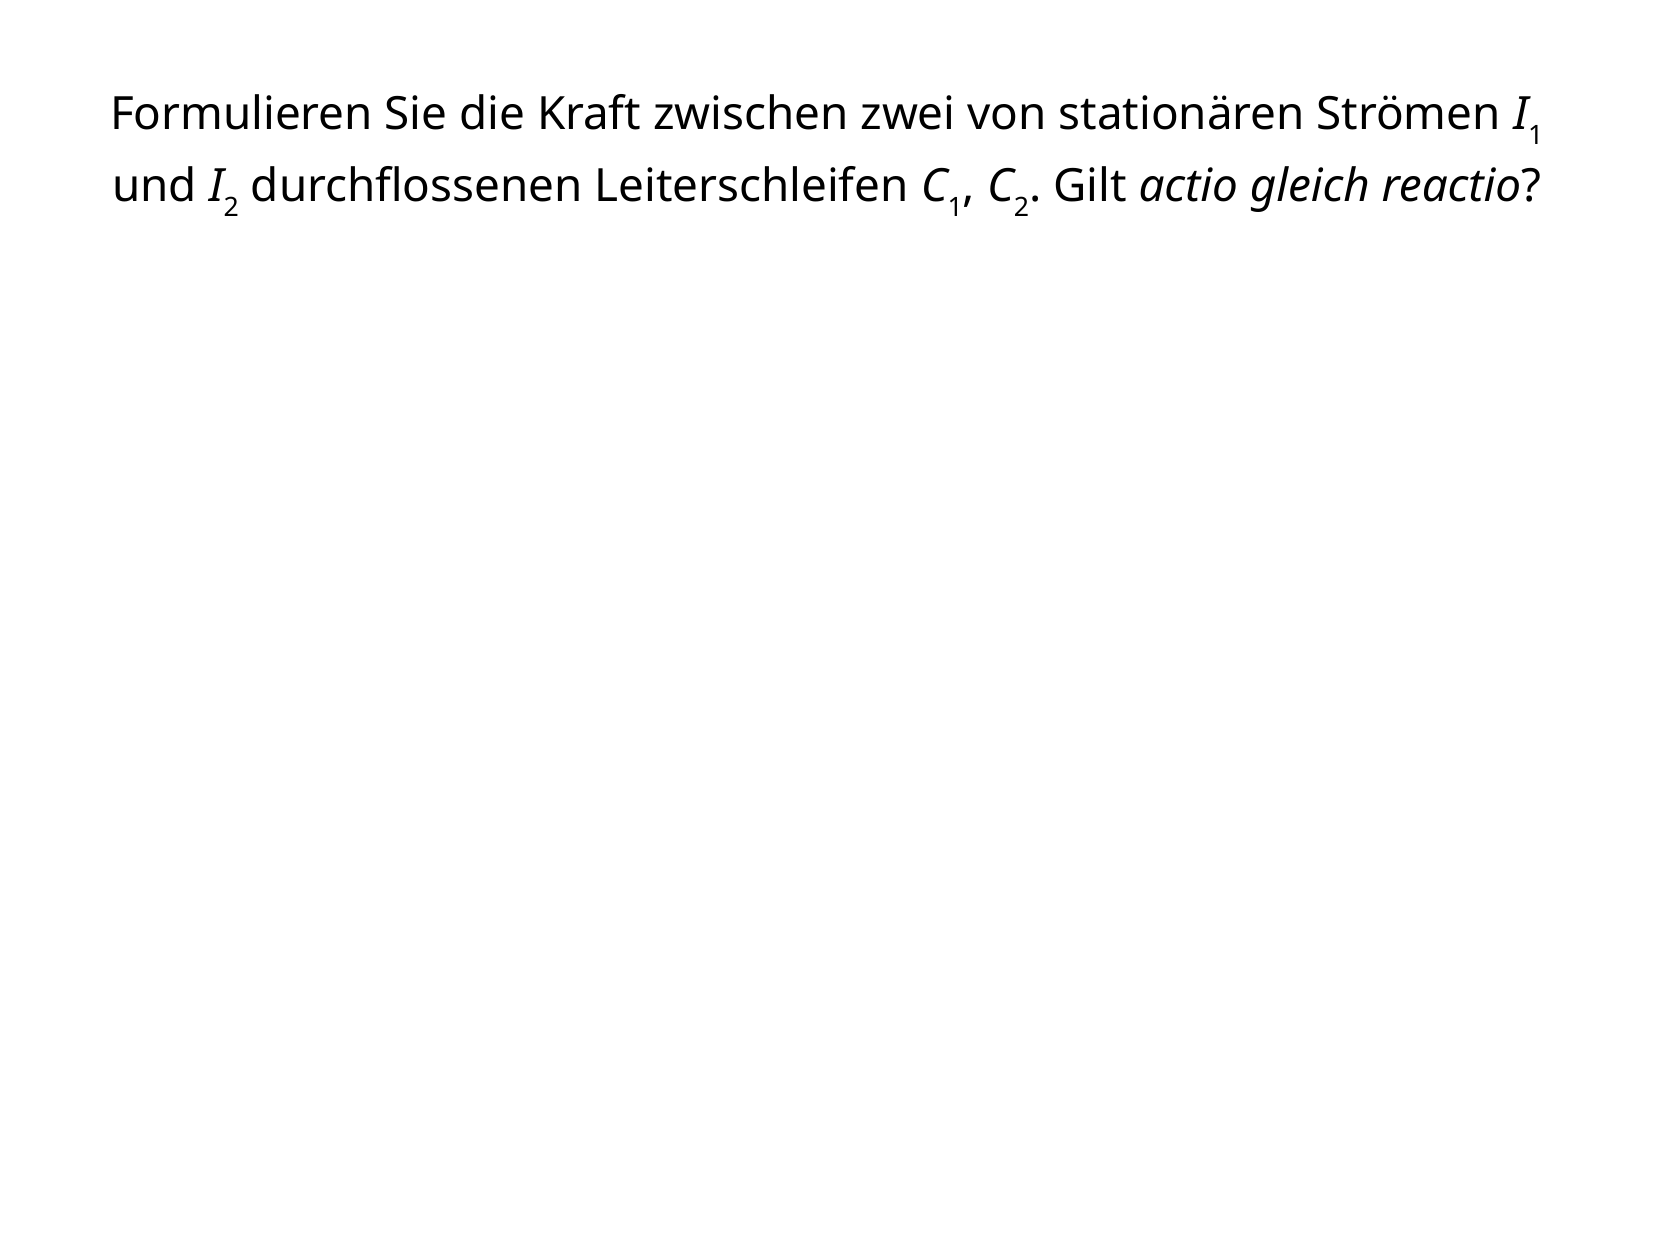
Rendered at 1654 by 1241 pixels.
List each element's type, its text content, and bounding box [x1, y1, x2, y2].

title Formulieren Sie die Kraft zwischen zwei von stationären Strömen I1 und I2 durchflossenen Leiterschleifen C1, C2. Gilt actio gleich reactio? [82, 49, 1571, 257]
